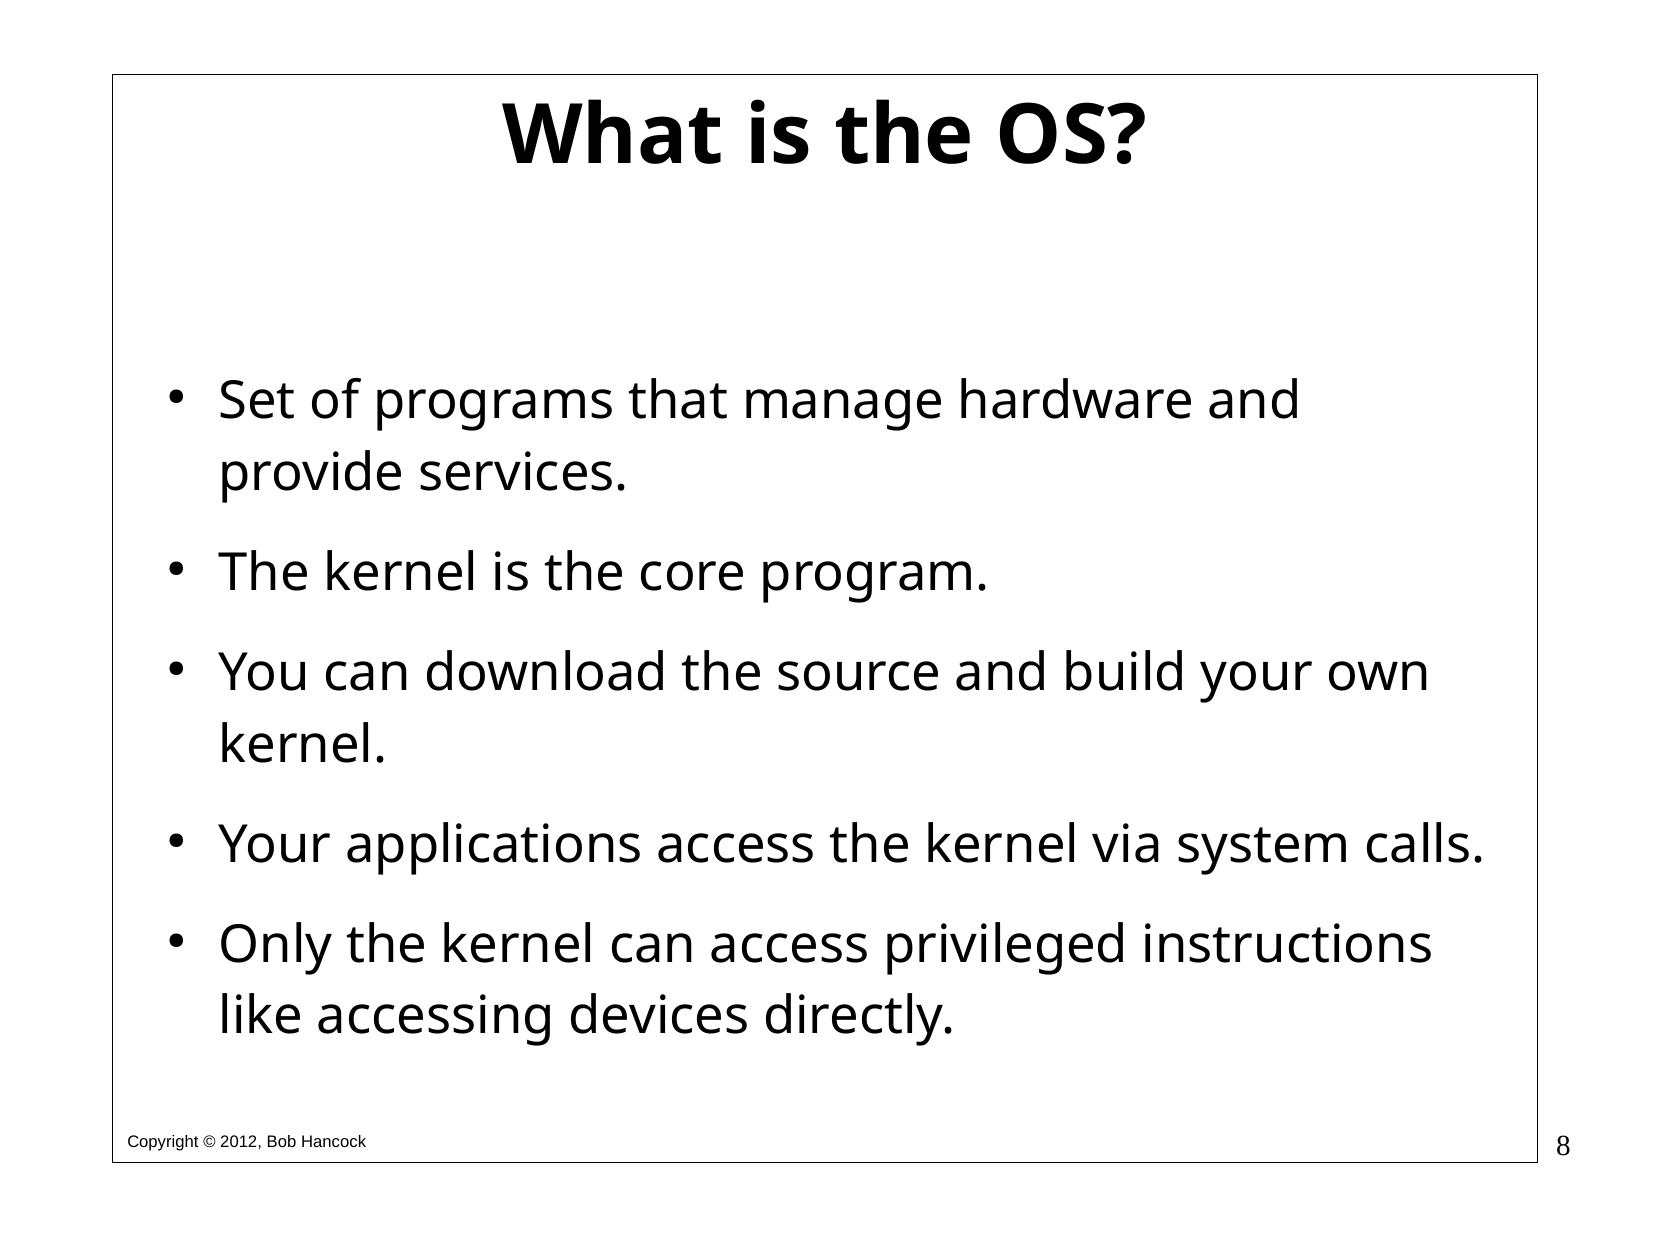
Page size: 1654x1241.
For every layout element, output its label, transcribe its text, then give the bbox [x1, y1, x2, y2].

list Set of programs that manage hardware and provide services. The kernel is the core program. You can download the source and build your own kernel. Your applications access the kernel via system calls. Only the kernel can access privileged instructions like accessing devices directly. [150, 262, 1501, 1126]
title What is the OS? [112, 75, 1538, 188]
text_box Copyright © 2012, Bob Hancock [112, 1125, 382, 1159]
